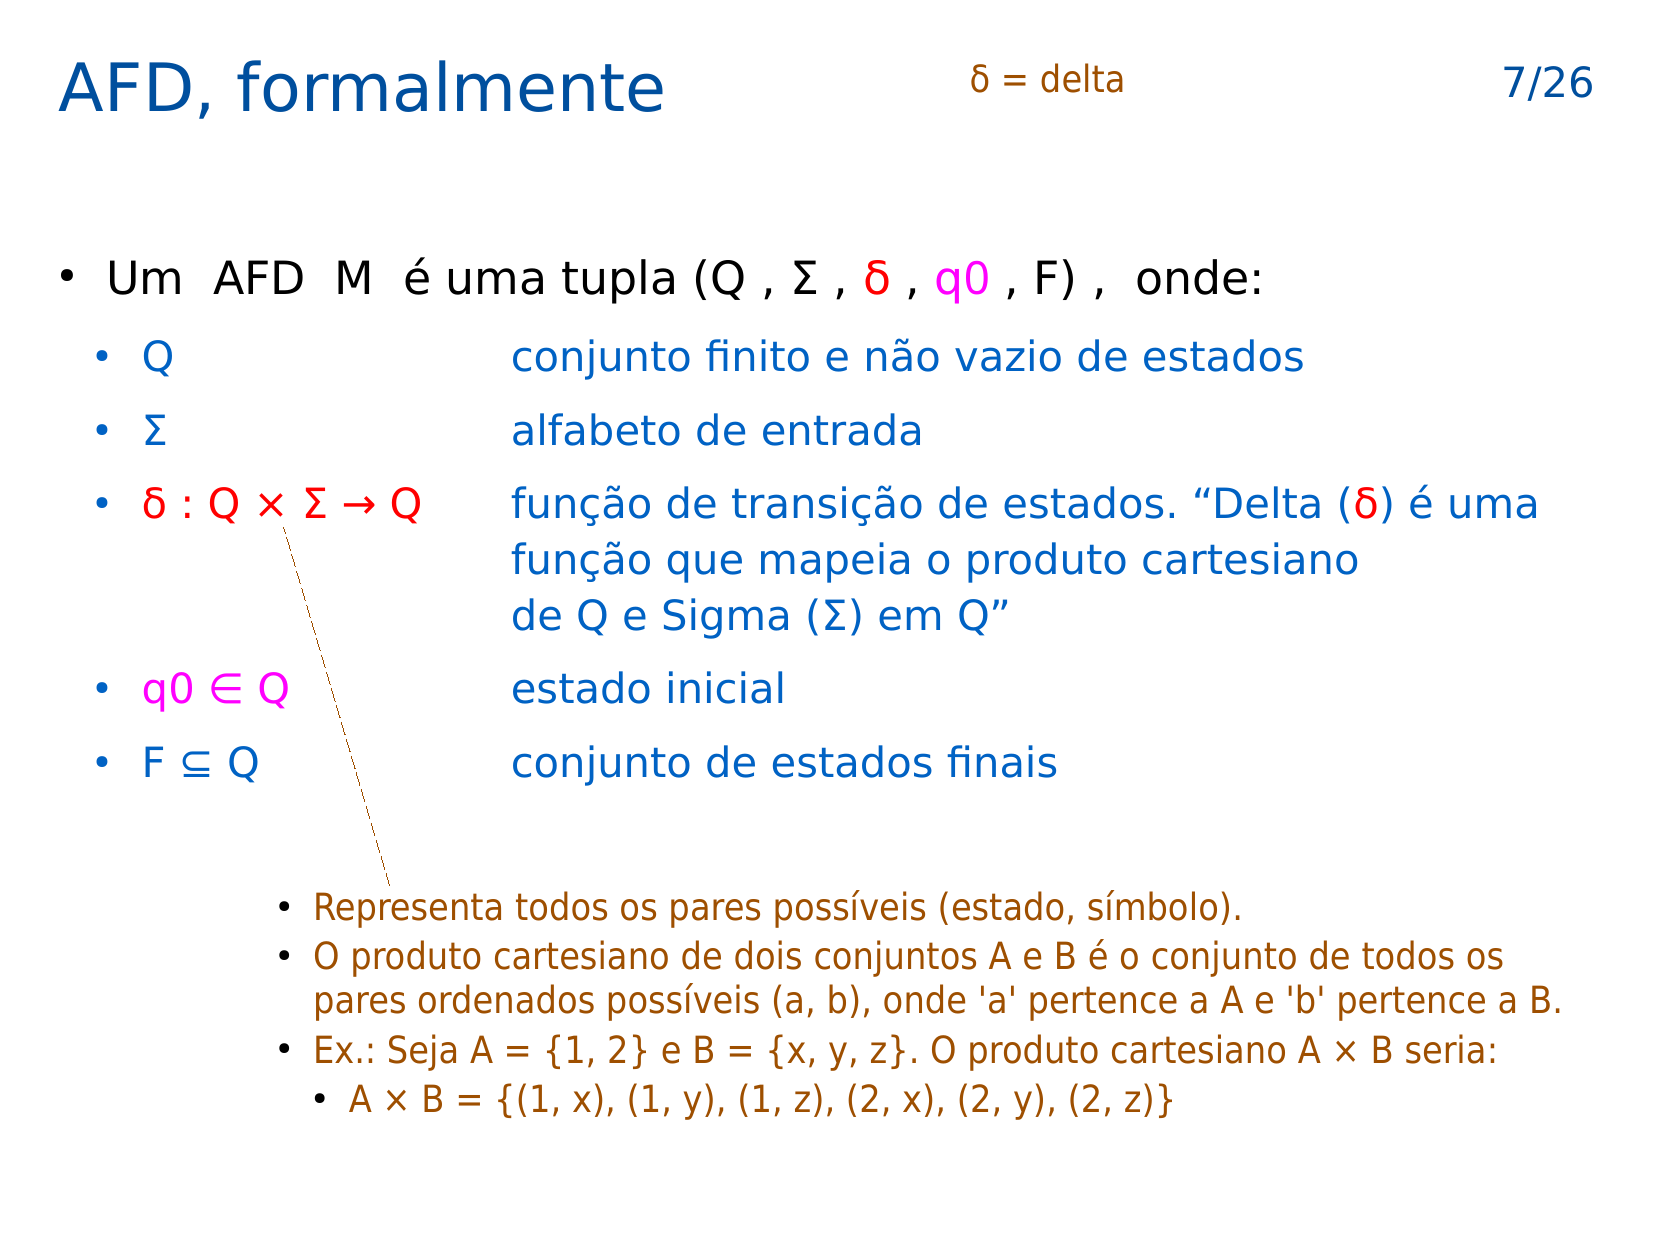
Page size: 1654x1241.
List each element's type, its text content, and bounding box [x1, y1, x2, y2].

title AFD, formalmente [59, 29, 1625, 148]
text_box δ = delta [954, 50, 1351, 114]
list Um AFD M é uma tupla (Q , Σ , δ , q0 , F) , onde: Q conjunto finito e não vazio de estados Σ alfabeto de entrada δ : Q × Σ → Q função de transição de estados. “Delta (δ) é uma função que mapeia o produto cartesiano de Q e Sigma (Σ) em Q” q0 ∈ Q estado inicial F ⊆ Q conjunto de estados finais [59, 236, 1595, 1211]
text_box Representa todos os pares possíveis (estado, símbolo). O produto cartesiano de dois conjuntos A e B é o conjunto de todos os pares ordenados possíveis (a, b), onde 'a' pertence a A e 'b' pertence a B. Ex.: Seja A = {1, 2} e B = {x, y, z}. O produto cartesiano A × B seria: A × B = {(1, x), (1, y), (1, z), (2, x), (2, y), (2, z)} [263, 878, 1595, 1185]
